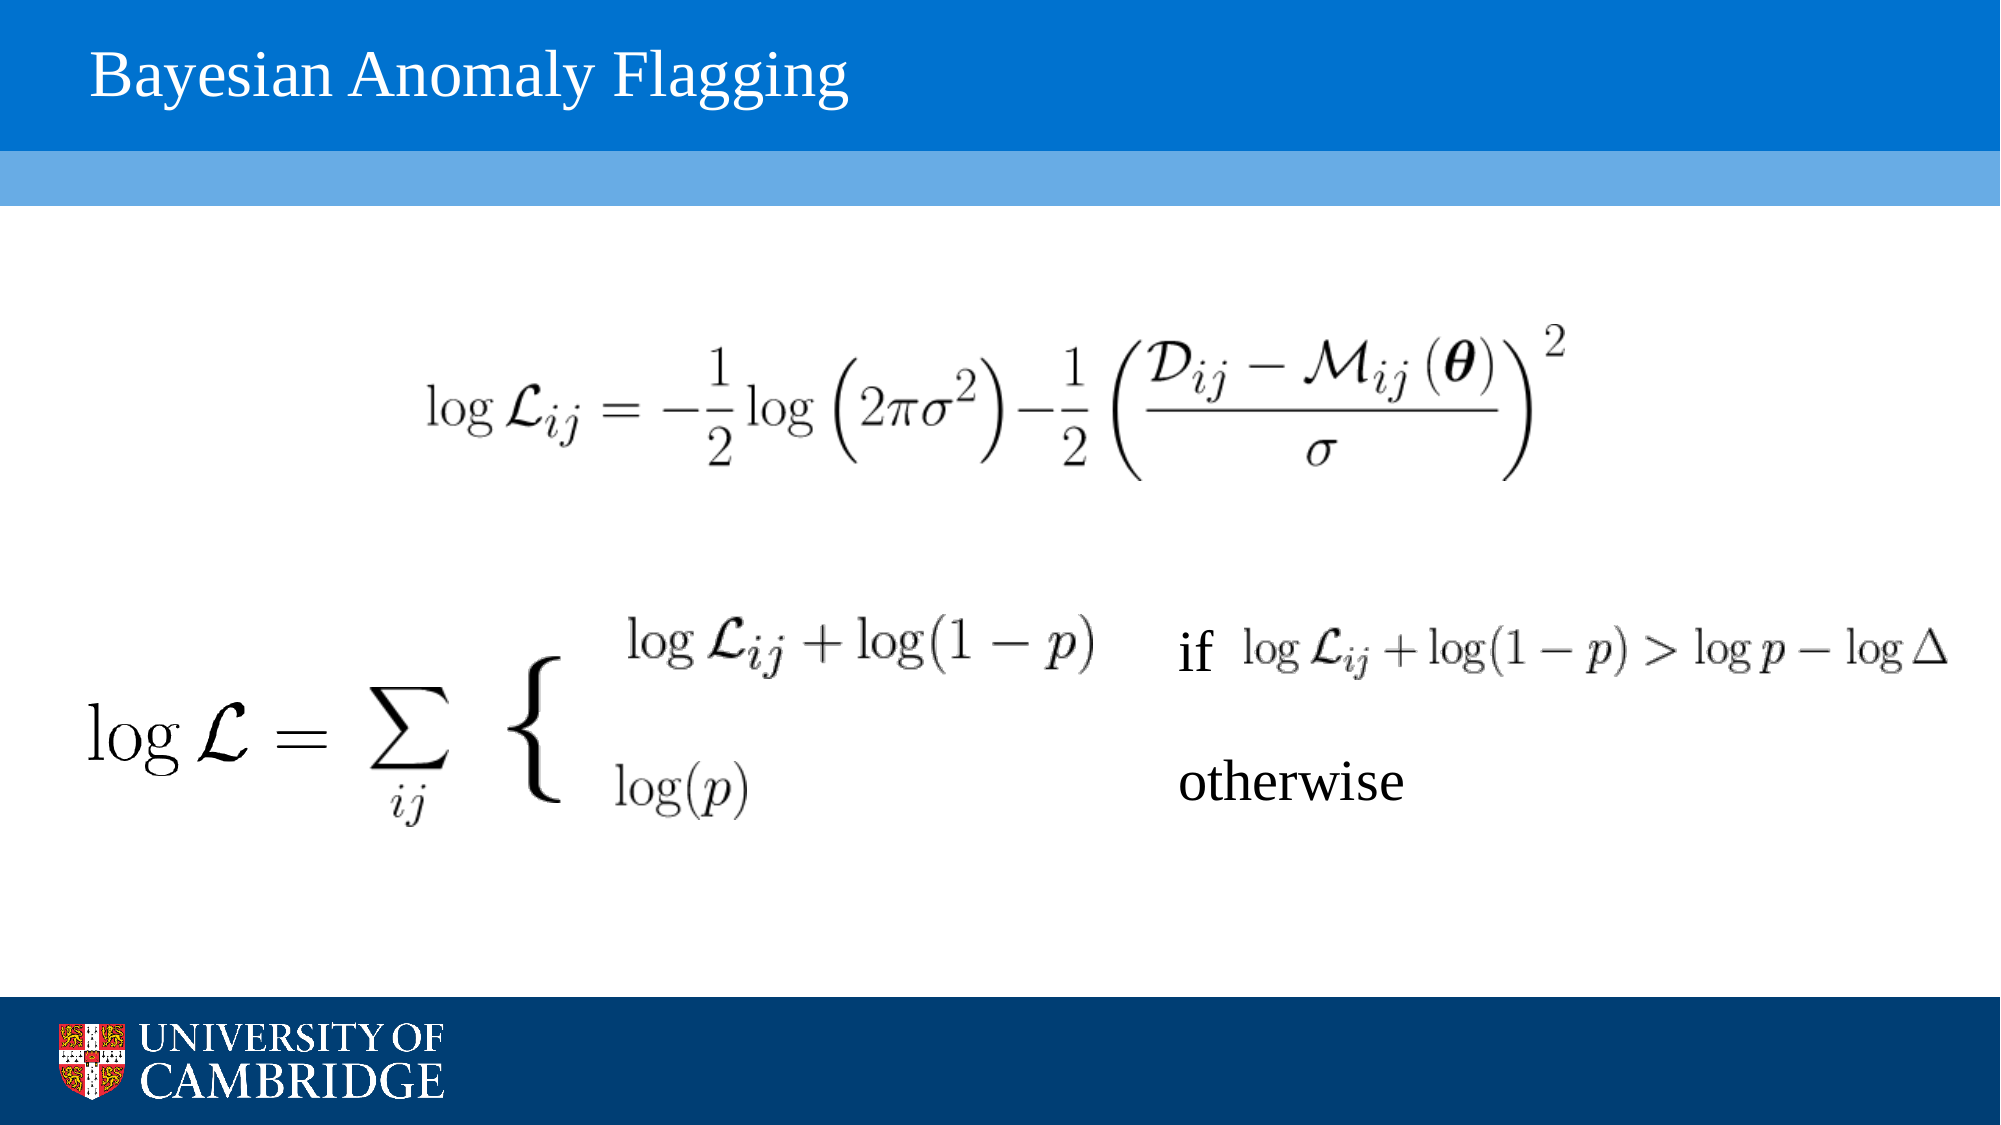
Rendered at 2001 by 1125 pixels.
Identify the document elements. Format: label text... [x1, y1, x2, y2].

picture [628, 614, 1093, 679]
picture [367, 687, 449, 827]
text_box if [1163, 611, 1252, 691]
picture [88, 702, 327, 776]
list Bayesian Anomaly Flagging [3, 29, 1861, 123]
picture [507, 655, 562, 804]
picture [1244, 625, 1949, 680]
picture [614, 761, 747, 820]
picture [425, 324, 1565, 482]
text_box otherwise [1163, 741, 1802, 821]
picture [59, 1022, 444, 1100]
